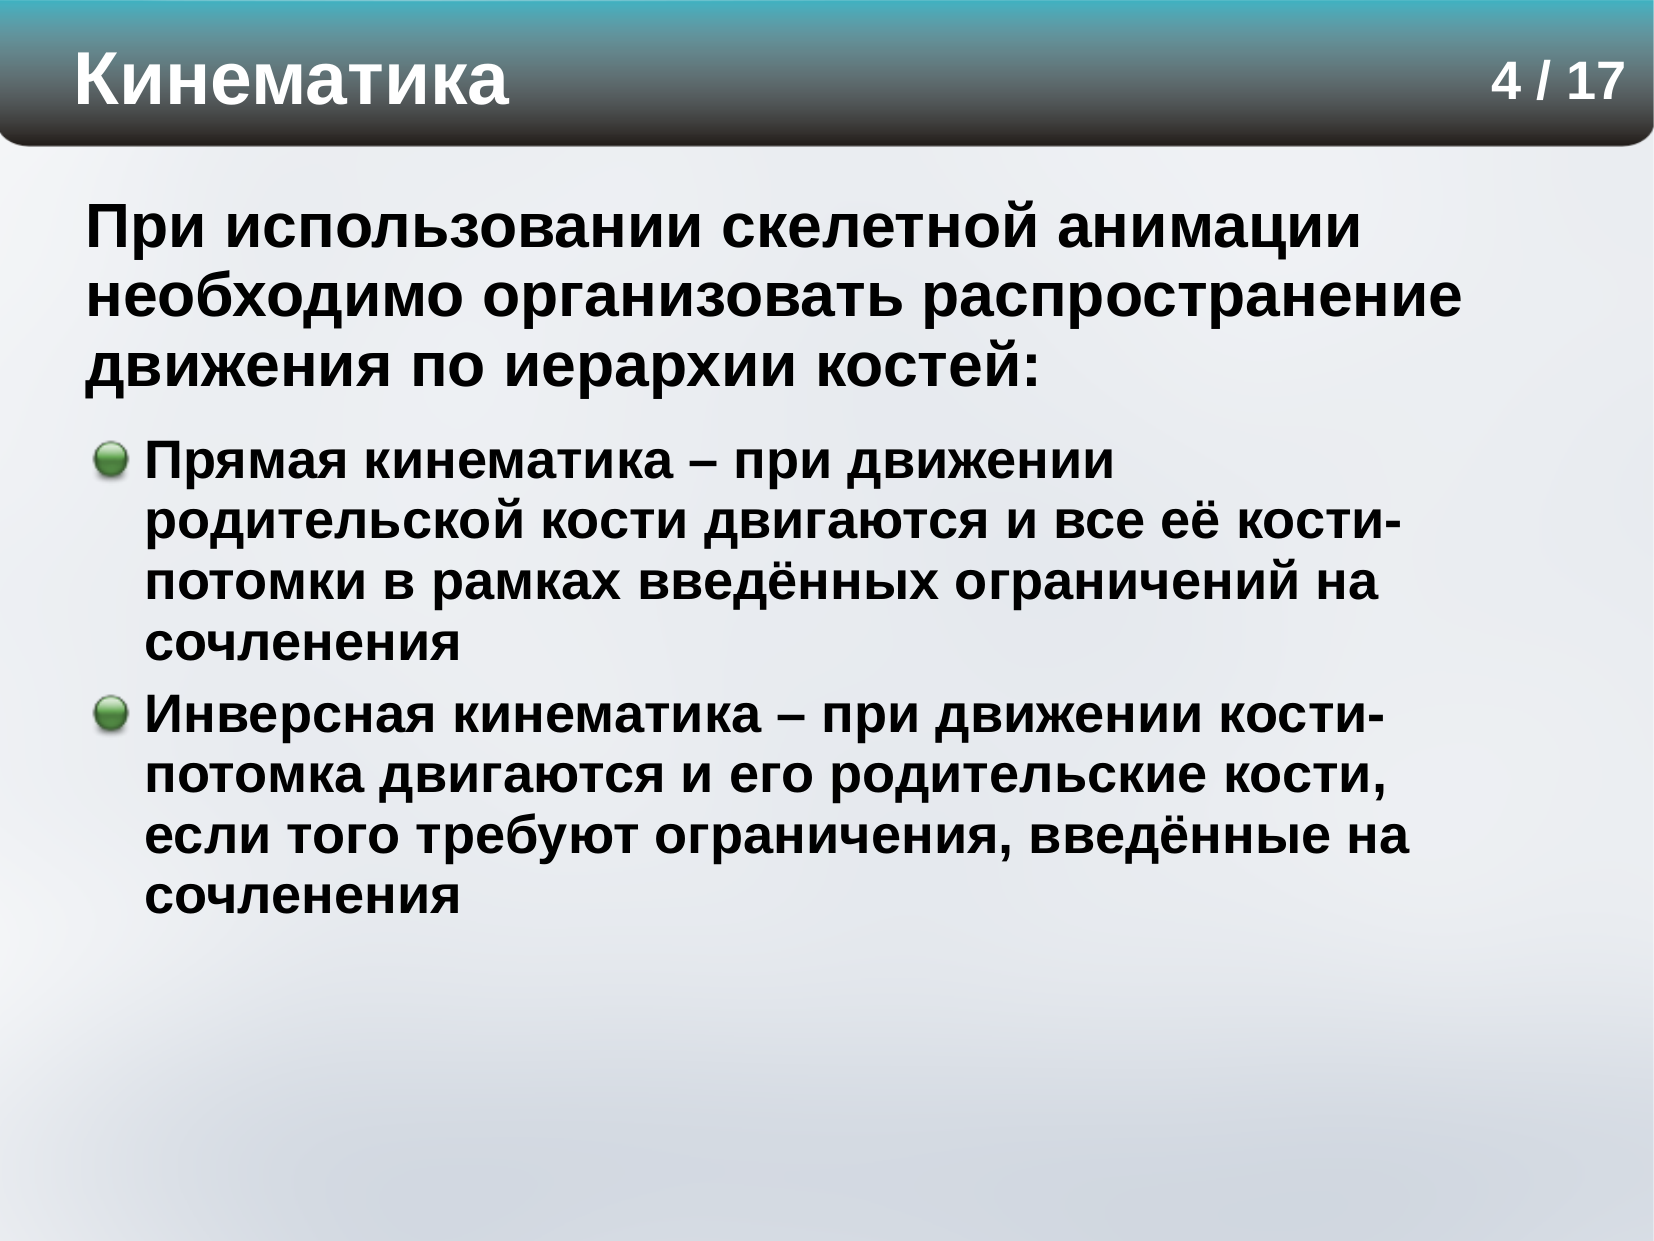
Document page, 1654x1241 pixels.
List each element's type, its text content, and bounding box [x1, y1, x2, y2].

text_box При использовании скелетной анимации необходимо организовать распространение движения по иерархии костей: Прямая кинематика – при движении родительской кости двигаются и все её кости-потомки в рамках введённых ограничений на сочленения Инверсная кинематика – при движении кости-потомка двигаются и его родительские кости, если того требуют ограничения, введённые на сочленения [70, 183, 1506, 933]
text_box Кинематика [59, 29, 1359, 129]
picture [0, 0, 1654, 1241]
text_box <номер> / 17 [1476, 42, 1654, 119]
